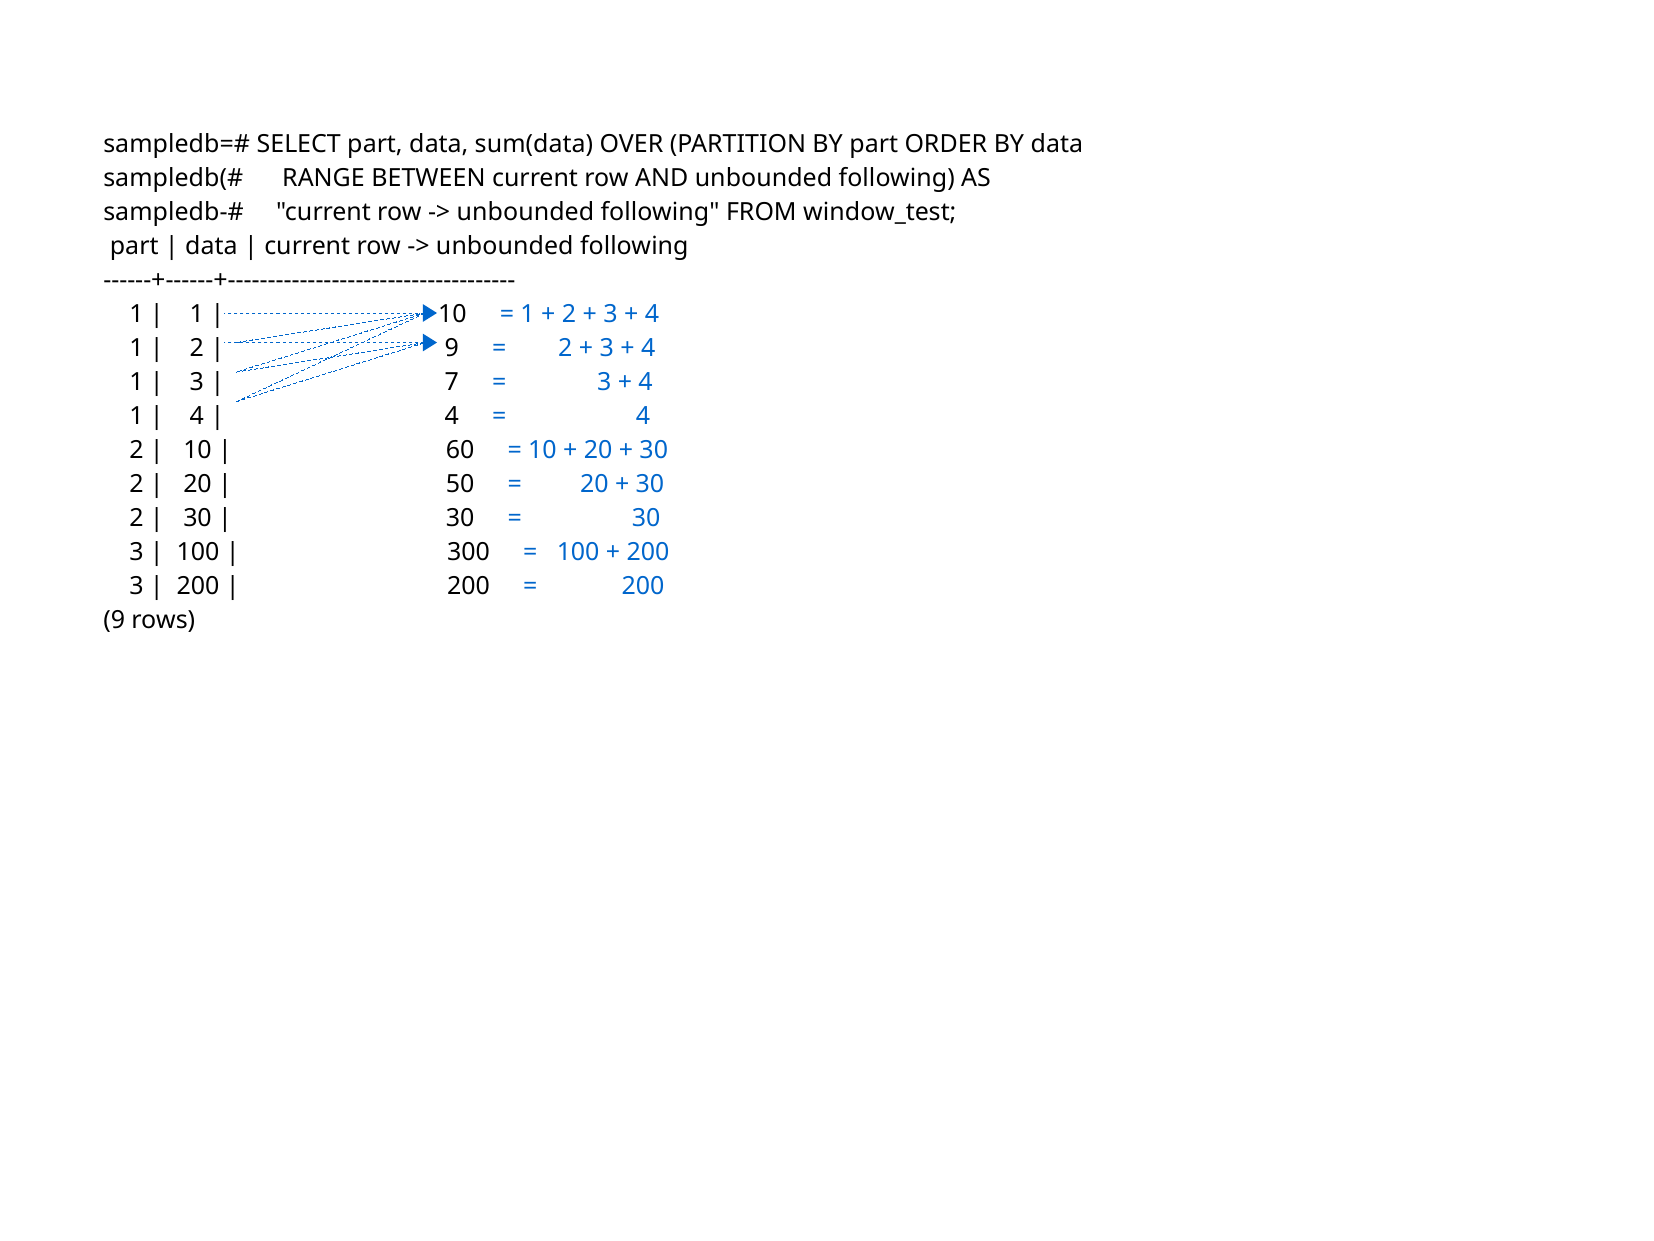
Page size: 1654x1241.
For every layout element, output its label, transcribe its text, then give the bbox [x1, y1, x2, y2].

text_box sampledb=# SELECT part, data, sum(data) OVER (PARTITION BY part ORDER BY data sampledb(# RANGE BETWEEN current row AND unbounded following) AS sampledb-# "current row -> unbounded following" FROM window_test; part | data | current row -> unbounded following ------+------+------------------------------------ 1 | 1 | 10 = 1 + 2 + 3 + 4 1 | 2 | 9 = 2 + 3 + 4 1 | 3 | 7 = 3 + 4 1 | 4 | 4 = 4 2 | 10 | 60 = 10 + 20 + 30 2 | 20 | 50 = 20 + 30 2 | 30 | 30 = 30 3 | 100 | 300 = 100 + 200 3 | 200 | 200 = 200 (9 rows) [88, 118, 1115, 636]
